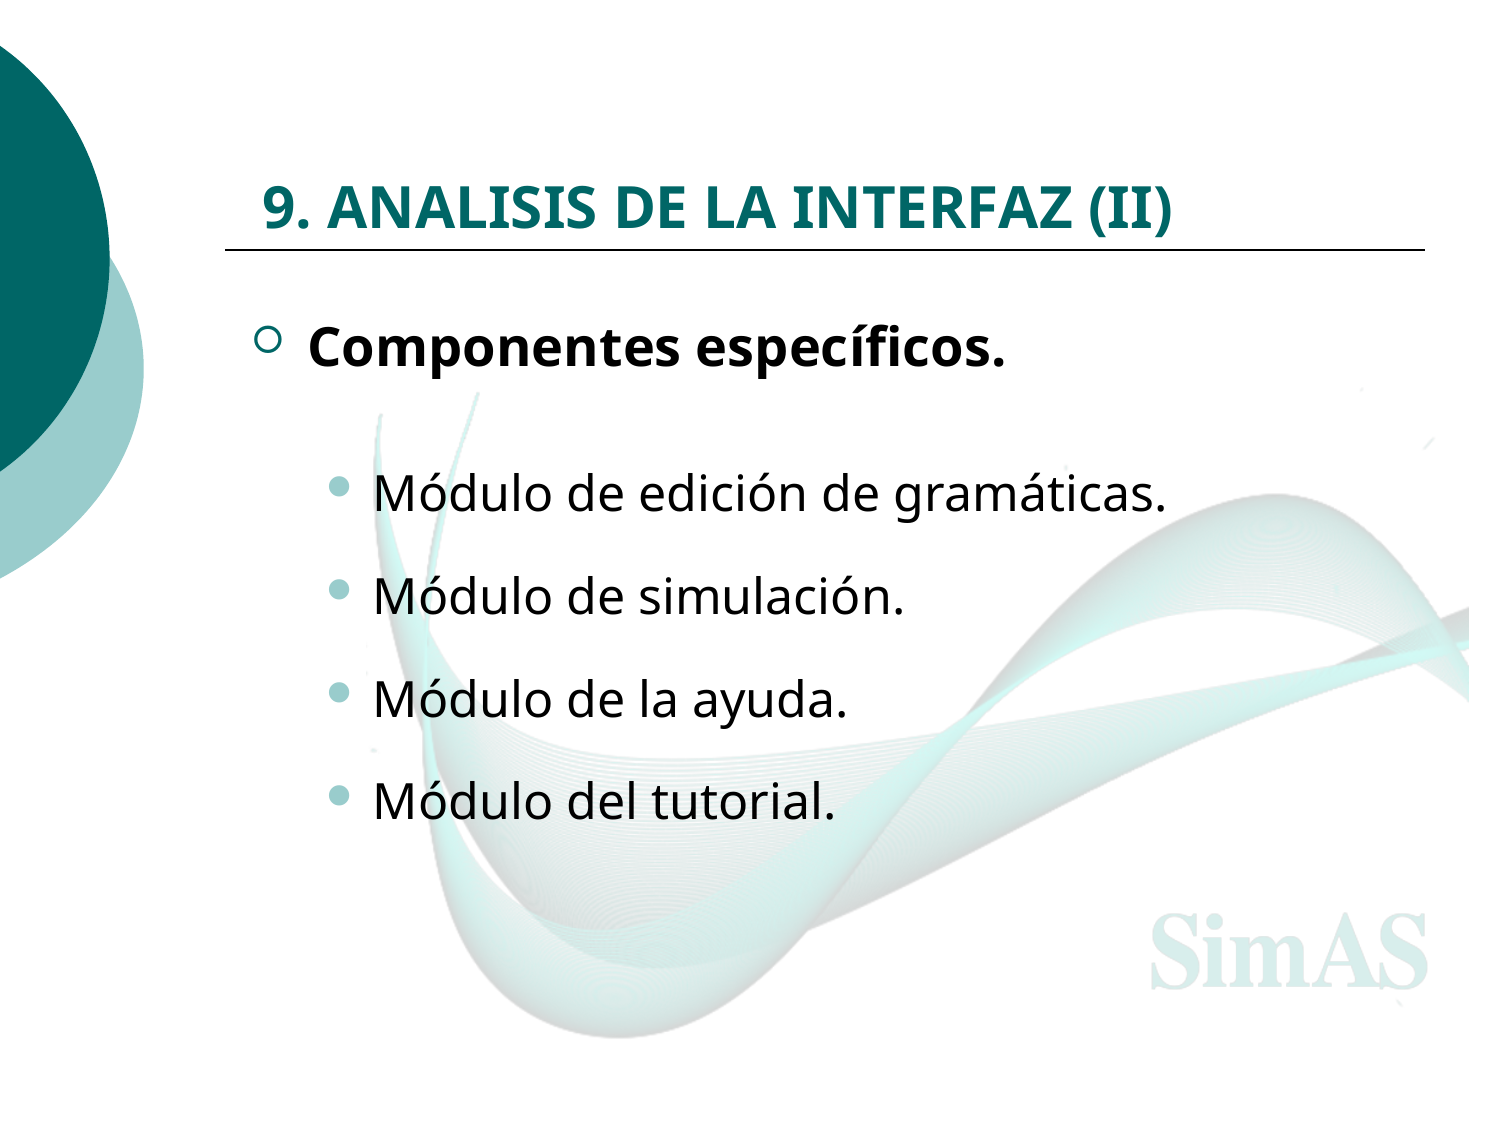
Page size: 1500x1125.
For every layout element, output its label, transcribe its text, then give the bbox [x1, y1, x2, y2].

title 9. ANALISIS DE LA INTERFAZ (II) [248, 60, 1448, 249]
list Componentes específicos. Módulo de edición de gramáticas. Módulo de simulación. Módulo de la ayuda. Módulo del tutorial. [236, 271, 1500, 1125]
